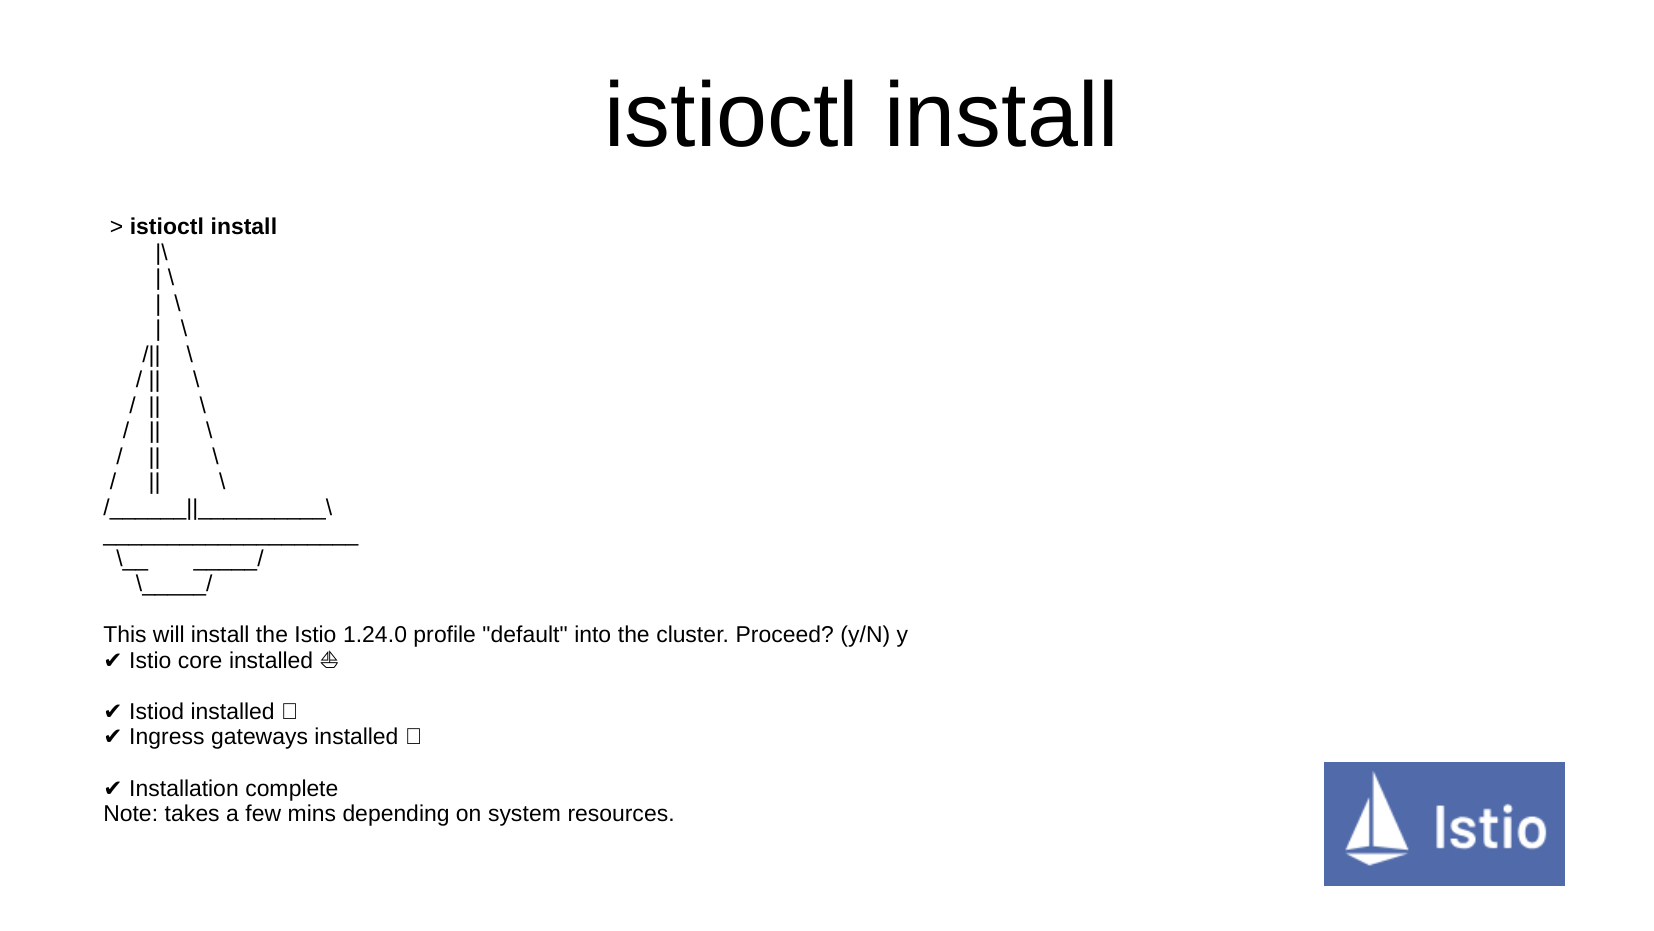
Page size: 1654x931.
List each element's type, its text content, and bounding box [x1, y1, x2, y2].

title istioctl install [82, 37, 1571, 193]
text_box > istioctl install |\ | \ | \ | \ /|| \ / || \ / || \ / || \ / || \ / || \ /______||__________\ ____________________ \__ _____/ \_____/ This will install the Istio 1.24.0 profile "default" into the cluster. Proceed? (y/N) y ✔ Istio core installed ⛵️ ✔ Istiod installed 🧠 ✔ Ingress gateways installed 🛬 ✔ Installation complete Note: takes a few mins depending on system resources. [88, 206, 1595, 881]
picture [1324, 762, 1565, 886]
